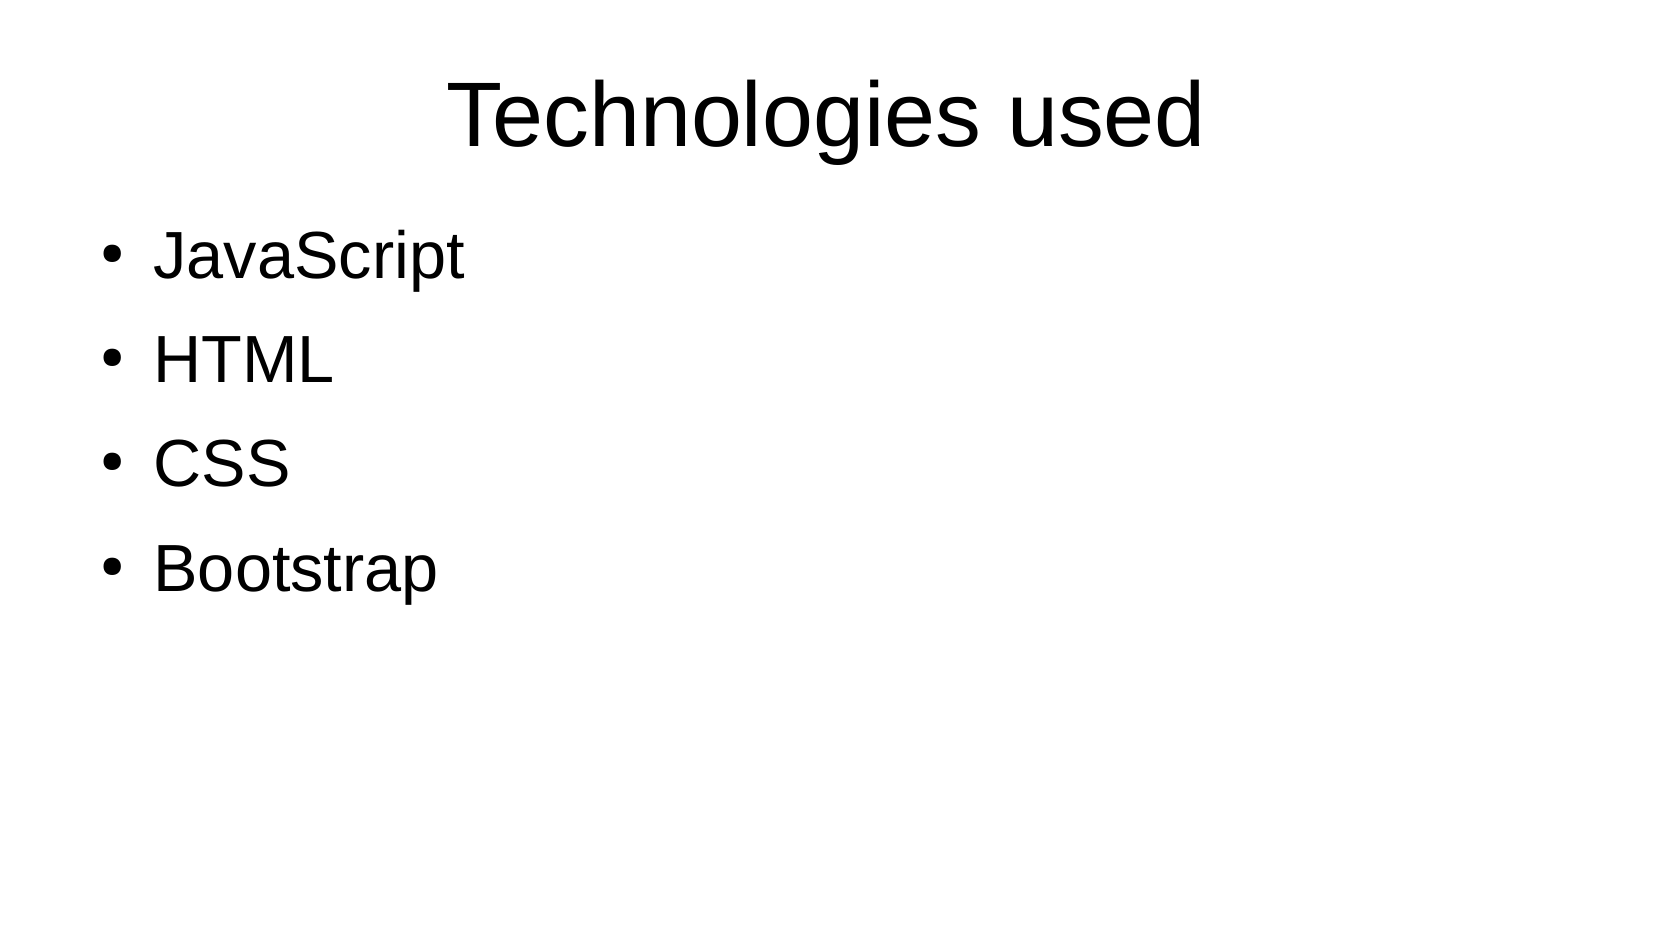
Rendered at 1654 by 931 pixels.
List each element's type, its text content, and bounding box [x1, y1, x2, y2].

list JavaScript HTML CSS Bootstrap [82, 217, 1571, 758]
title Technologies used [82, 37, 1571, 193]
